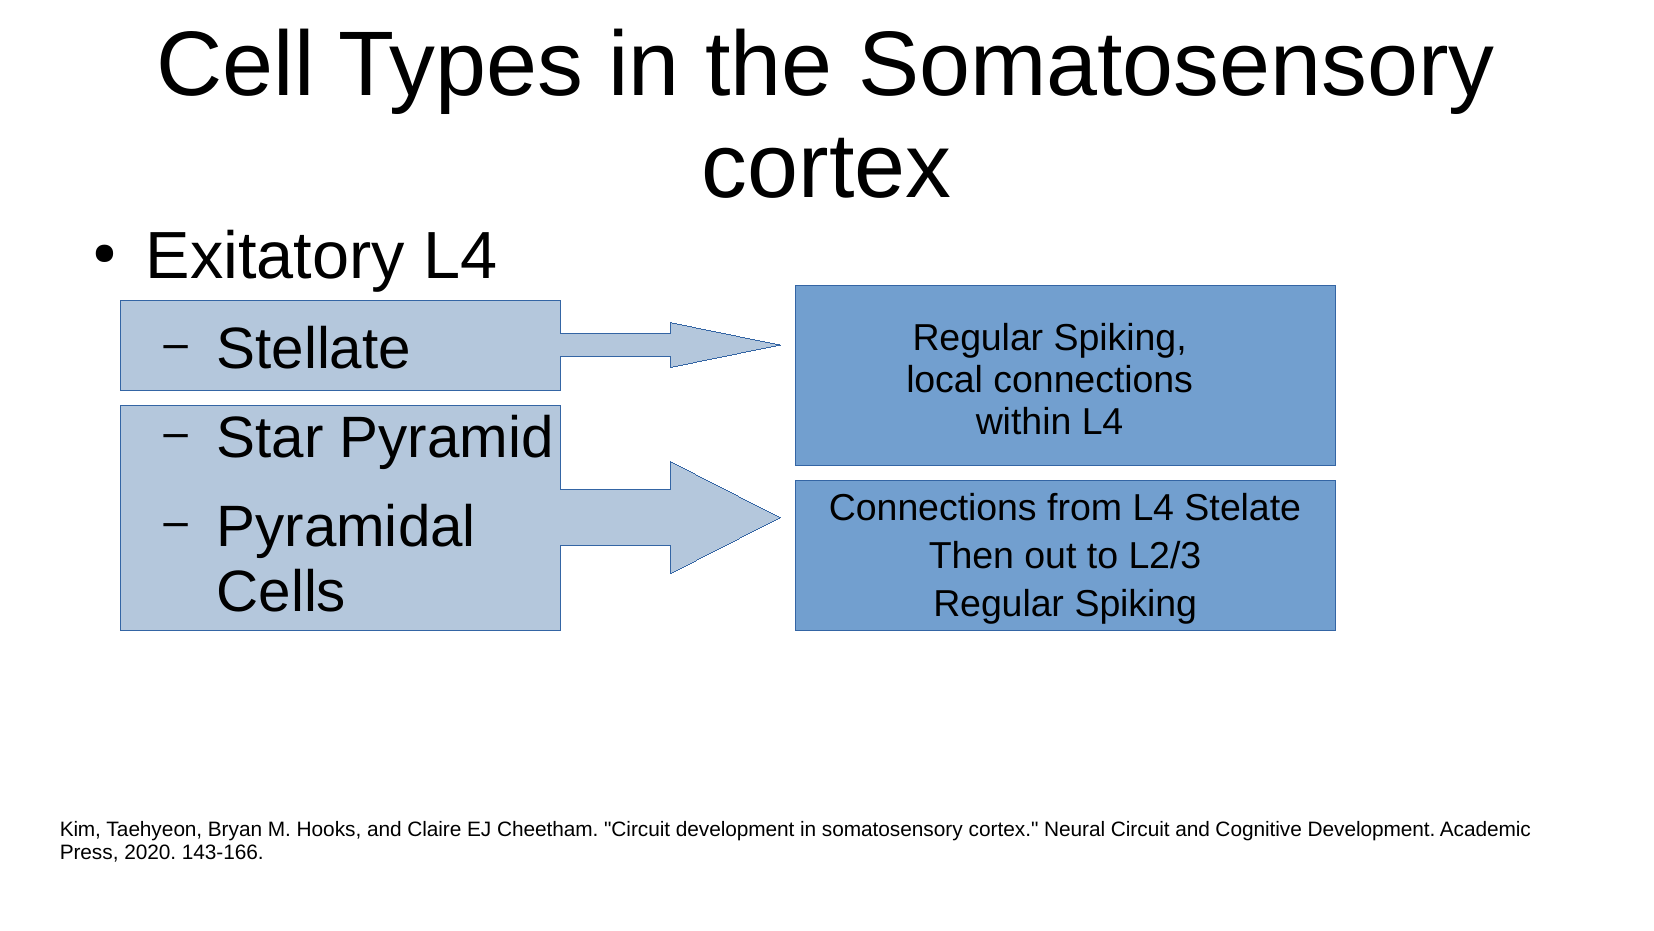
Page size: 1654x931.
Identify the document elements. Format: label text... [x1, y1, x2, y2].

text_box [616, 322, 781, 368]
text_box Kim, Taehyeon, Bryan M. Hooks, and Claire EJ Cheetham. "Circuit development in somatosensory cortex." Neural Circuit and Cognitive Development. Academic Press, 2020. 143-166. [45, 810, 1576, 872]
list Exitatory L4 Stellate Star Pyramid Pyramidal Cells [75, 217, 616, 758]
text_box Regular Spiking, local connections within L4 [855, 309, 1245, 451]
text_box Connections from L4 Stelate Then out to L2/3 Regular Spiking [795, 480, 1336, 631]
title Cell Types in the Somatosensory cortex [82, 12, 1571, 218]
text_box [616, 461, 781, 574]
text_box [795, 285, 1336, 466]
